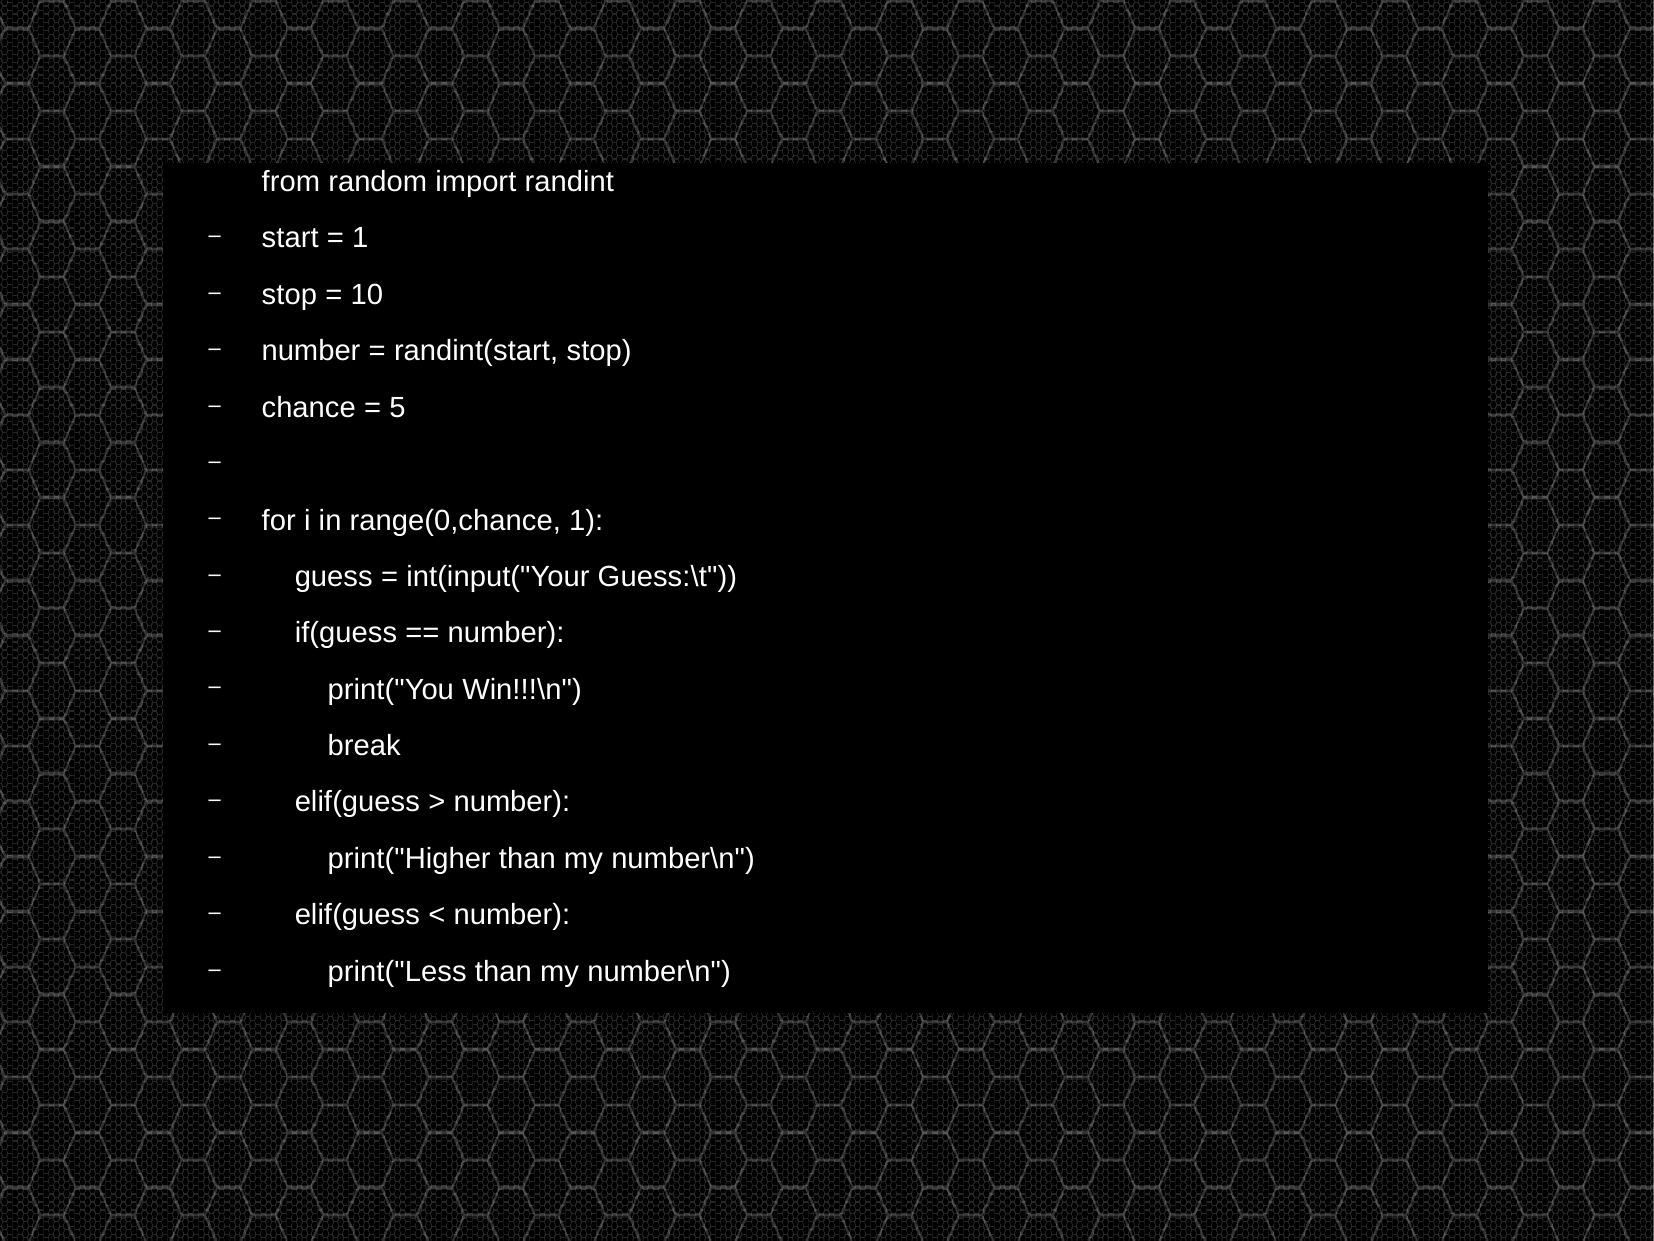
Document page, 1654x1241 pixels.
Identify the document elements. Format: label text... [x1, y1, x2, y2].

list from random import randint start = 1 stop = 10 number = randint(start, stop) chance = 5 for i in range(0,chance, 1): guess = int(input("Your Guess:\t")) if(guess == number): print("You Win!!!\n") break elif(guess > number): print("Higher than my number\n") elif(guess < number): print("Less than my number\n") [120, 165, 1501, 1006]
picture [0, 0, 1654, 1241]
